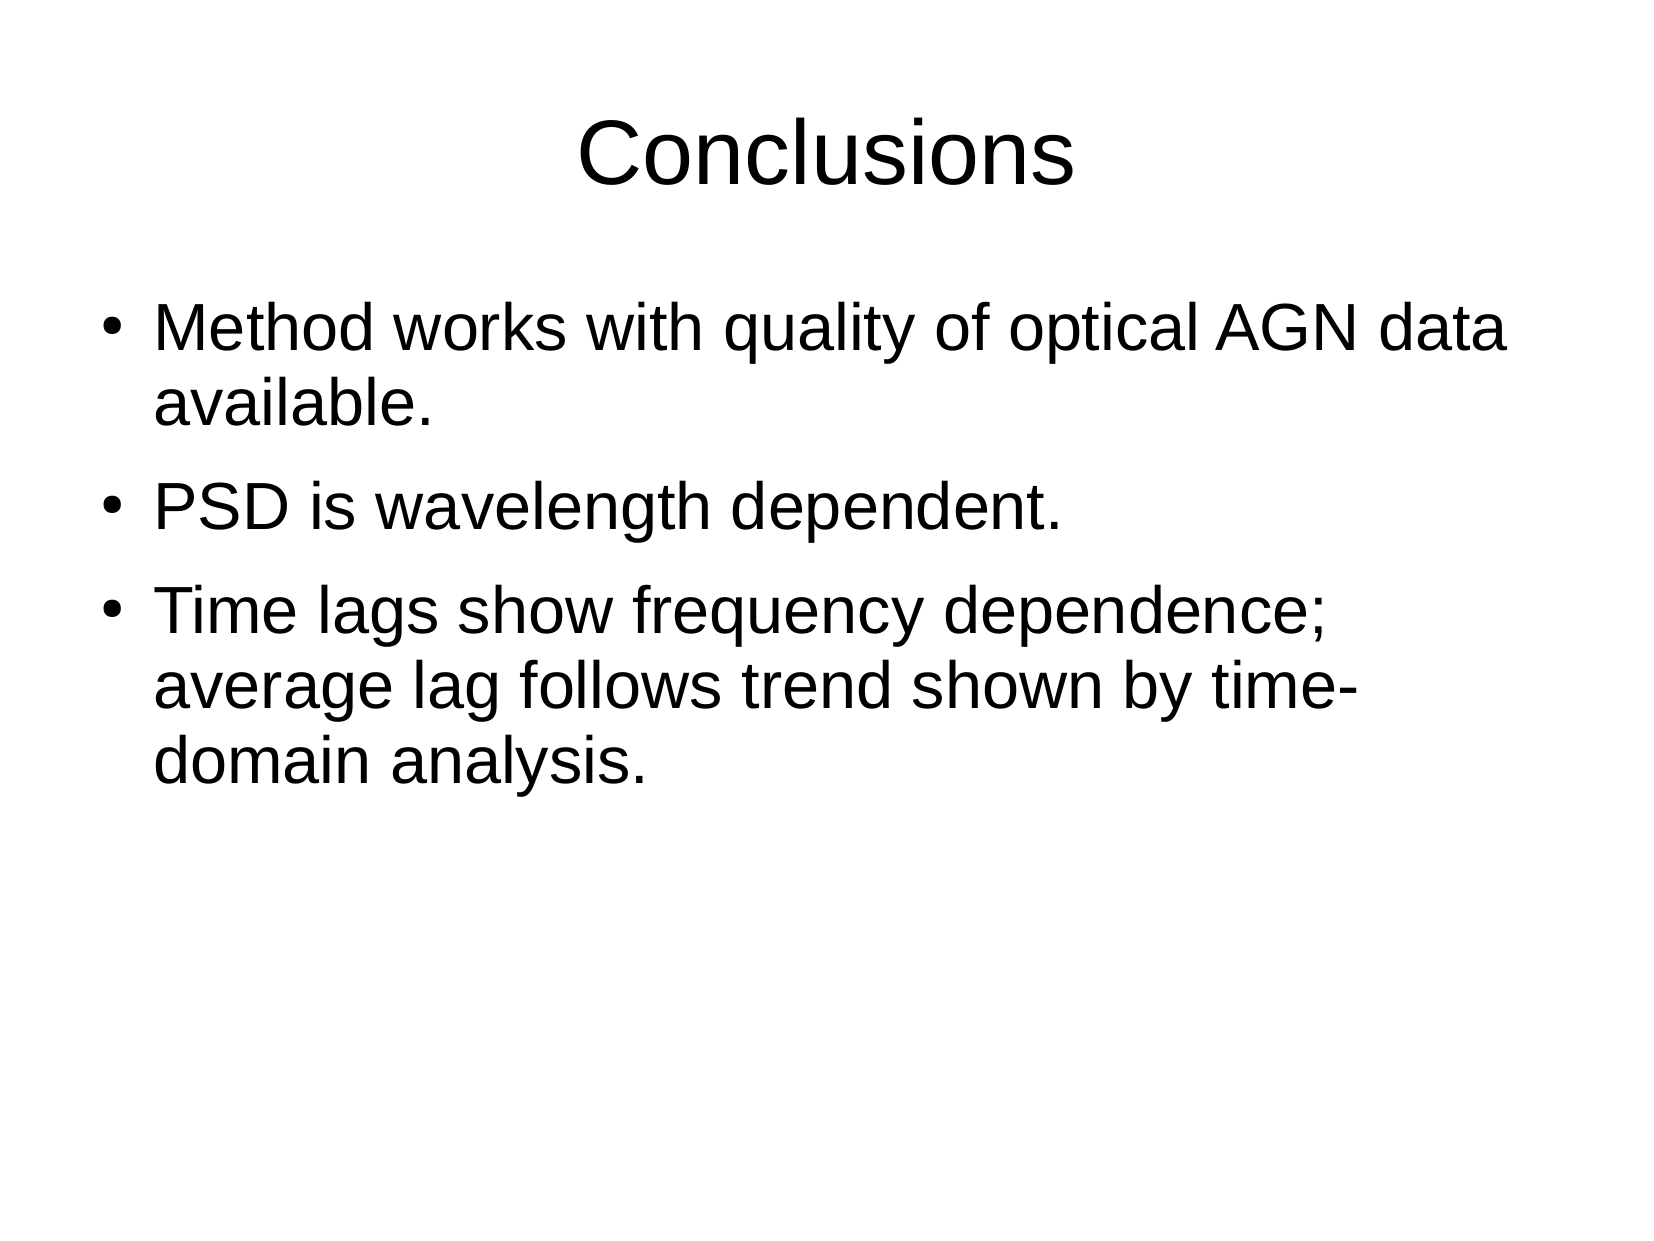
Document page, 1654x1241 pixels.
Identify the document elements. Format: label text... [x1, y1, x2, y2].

title Conclusions [82, 49, 1571, 257]
list Method works with quality of optical AGN data available. PSD is wavelength dependent. Time lags show frequency dependence; average lag follows trend shown by time-domain analysis. [82, 290, 1571, 1010]
